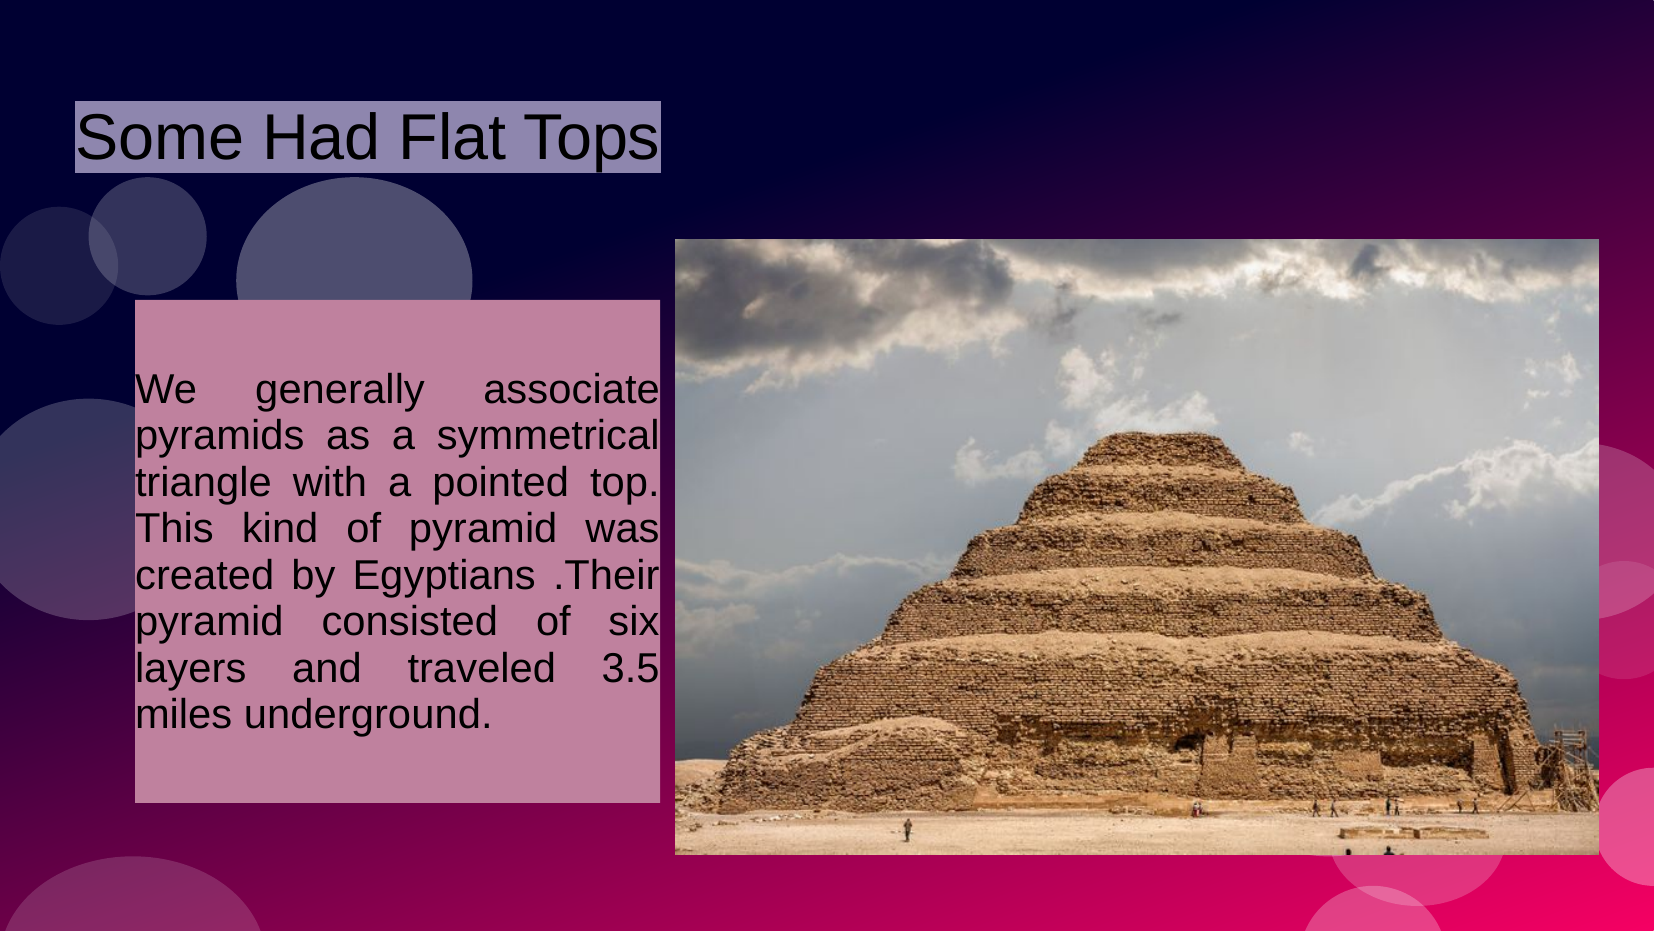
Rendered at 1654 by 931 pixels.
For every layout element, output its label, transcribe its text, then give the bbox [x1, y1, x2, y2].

title Some Had Flat Tops [75, 100, 1564, 246]
picture [675, 239, 1599, 856]
subtitle We generally associate pyramids as a symmetrical triangle with a pointed top. This kind of pyramid was created by Egyptians .Their pyramid consisted of six layers and traveled 3.5 miles underground. [135, 299, 661, 803]
